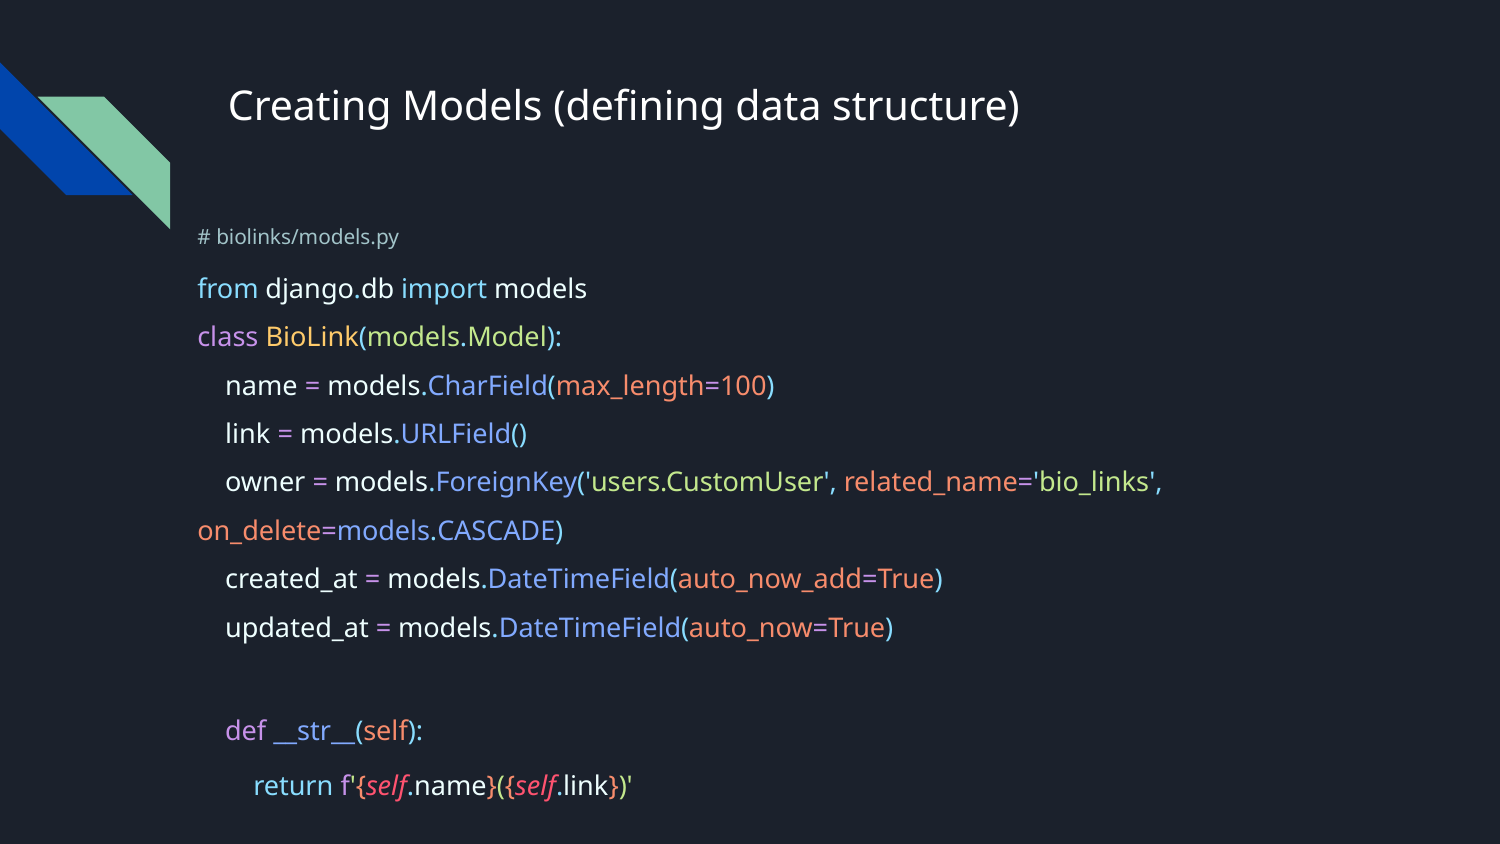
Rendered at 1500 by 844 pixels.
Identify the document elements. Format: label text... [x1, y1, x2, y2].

list # biolinks/models.py from django.db import models class BioLink(models.Model): name = models.CharField(max_length=100) link = models.URLField() owner = models.ForeignKey('users.CustomUser', related_name='bio_links', on_delete=models.CASCADE) created_at = models.DateTimeField(auto_now_add=True) updated_at = models.DateTimeField(auto_now=True) def __str__(self): return f'{self.name}({self.link})' [182, 191, 1368, 796]
title Creating Models (defining data structure) [212, 64, 1368, 145]
